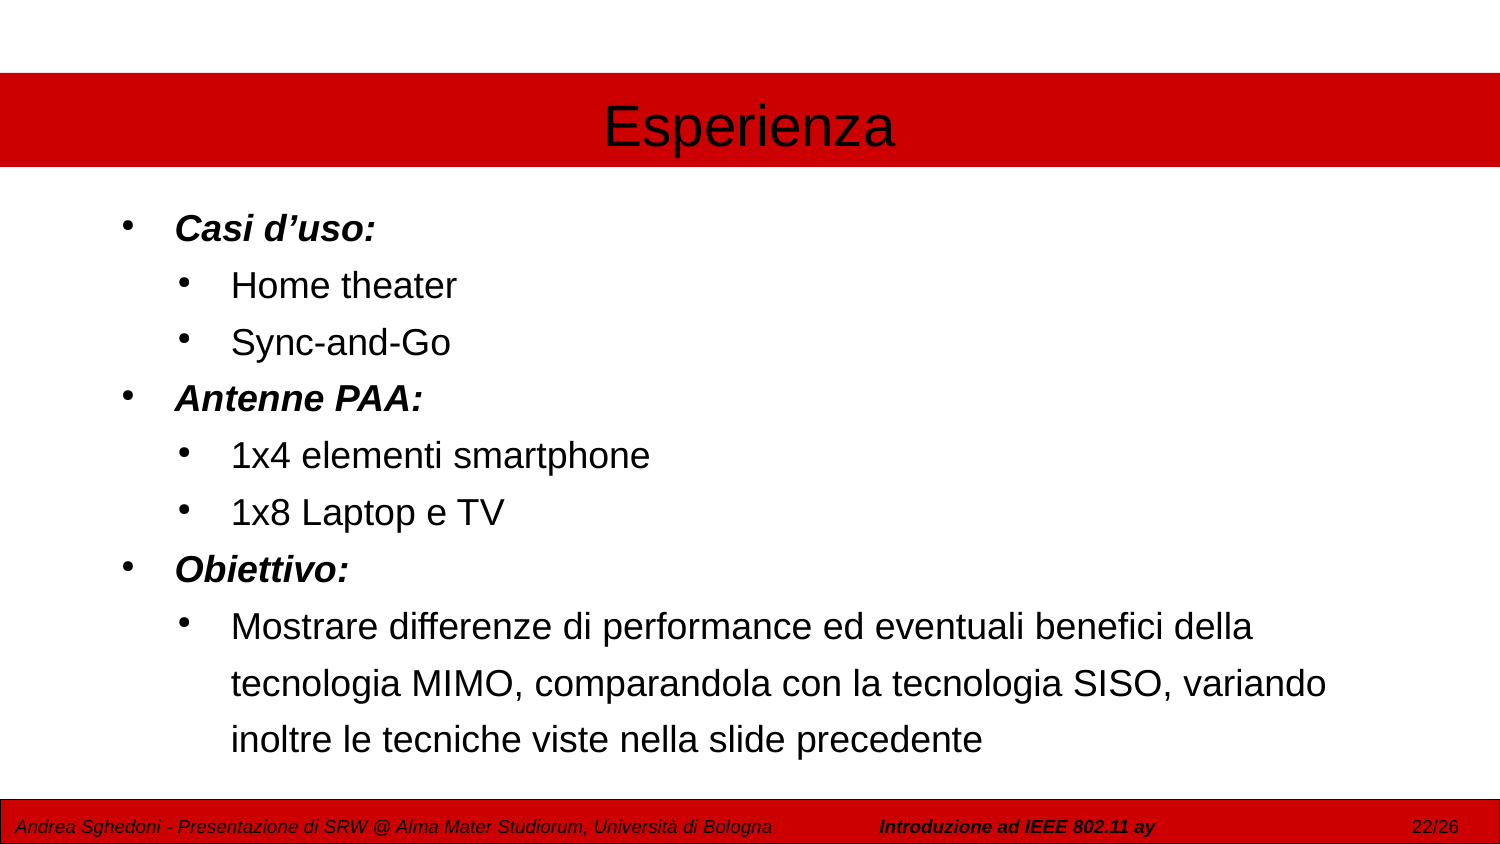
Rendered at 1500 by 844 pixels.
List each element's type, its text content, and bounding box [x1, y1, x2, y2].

list Casi d’uso: Home theater Sync-and-Go Antenne PAA: 1x4 elementi smartphone 1x8 Laptop e TV Obiettivo: Mostrare differenze di performance ed eventuali benefici della tecnologia MIMO, comparandola con la tecnologia SISO, variando inoltre le tecniche viste nella slide precedente [51, 189, 1442, 750]
title Esperienza [0, 72, 1500, 167]
title Andrea Sghedoni - Presentazione di SRW @ Alma Mater Studiorum, Università di Bologna Introduzione ad IEEE 802.11 ay 22/26 [0, 799, 1500, 844]
